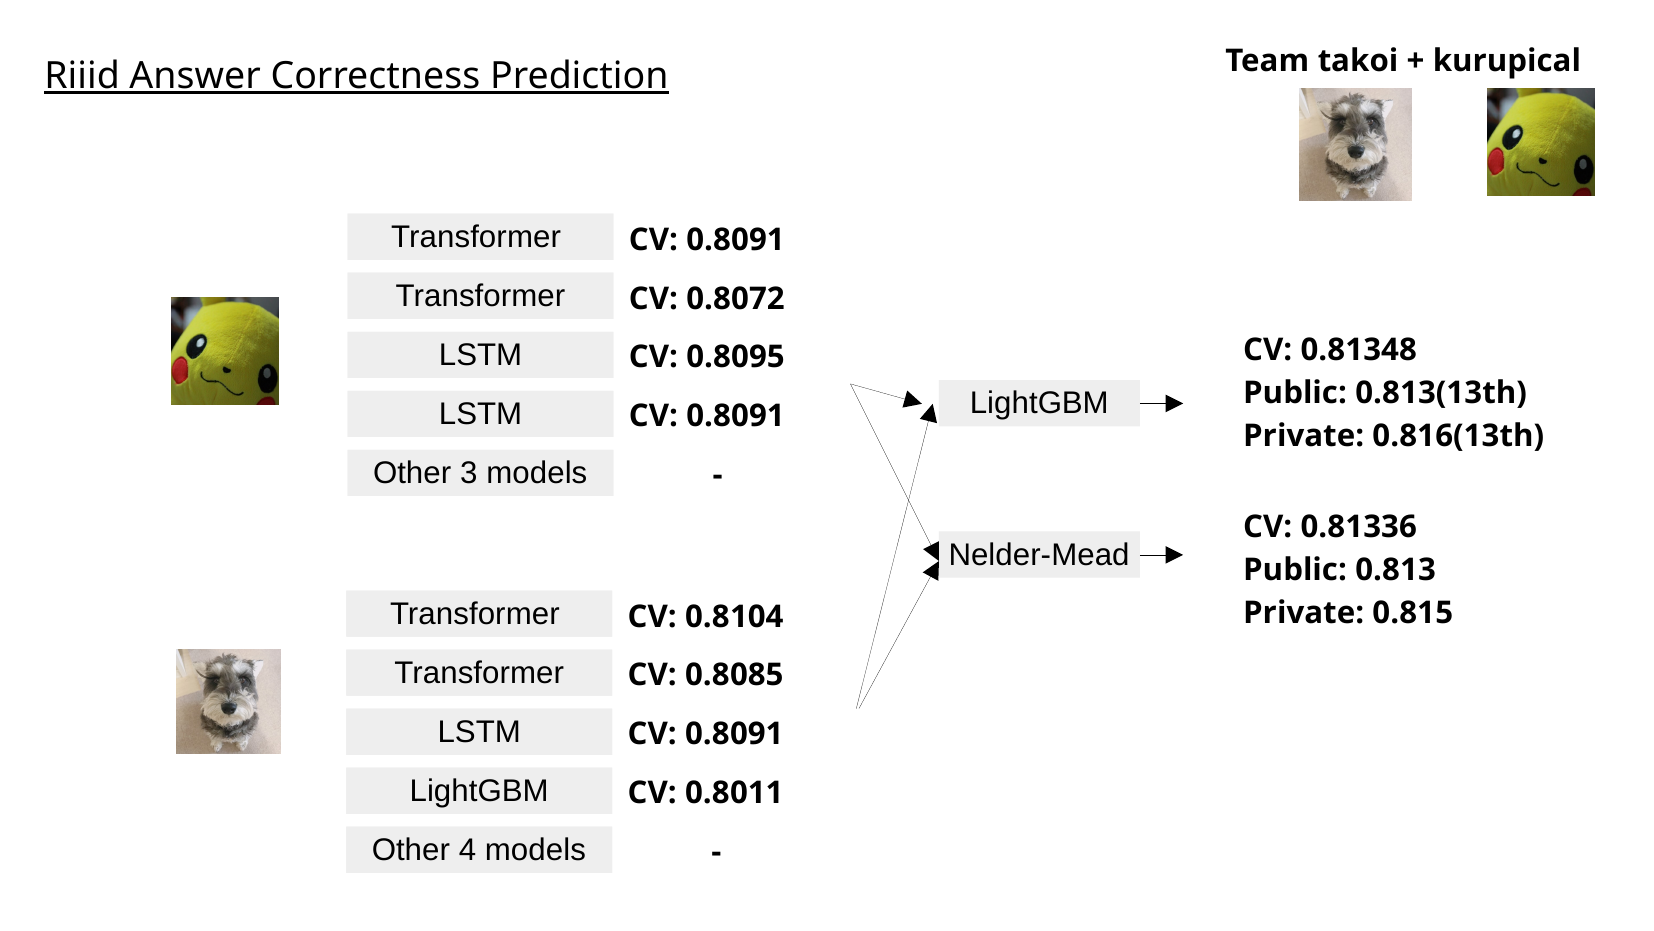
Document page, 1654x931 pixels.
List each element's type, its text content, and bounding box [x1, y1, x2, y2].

text_box - [613, 827, 820, 873]
text_box Transformer [346, 590, 613, 637]
text_box Transformer [346, 649, 613, 696]
picture [1299, 89, 1412, 201]
text_box CV: 0.8104 [612, 592, 820, 638]
text_box Nelder-Mead [938, 531, 1140, 578]
text_box - [614, 451, 821, 496]
text_box LightGBM [346, 767, 613, 814]
text_box CV: 0.8072 [614, 274, 821, 320]
picture [1487, 89, 1595, 196]
text_box CV: 0.81336 Public: 0.813 Private: 0.815 [1228, 501, 1495, 636]
text_box CV: 0.8091 [614, 215, 821, 261]
text_box CV: 0.8095 [614, 333, 821, 379]
text_box CV: 0.8091 [613, 710, 820, 755]
text_box LightGBM [938, 380, 1140, 427]
picture [171, 297, 279, 405]
text_box LSTM [347, 331, 614, 378]
text_box CV: 0.81348 Public: 0.813(13th) Private: 0.816(13th) [1228, 324, 1495, 458]
text_box CV: 0.8085 [612, 651, 820, 697]
text_box Other 3 models [347, 449, 614, 496]
text_box Other 4 models [346, 826, 613, 873]
picture [176, 649, 281, 754]
text_box CV: 0.8091 [614, 392, 821, 437]
text_box LSTM [347, 390, 614, 437]
text_box Transformer [347, 272, 614, 319]
text_box LSTM [346, 708, 613, 755]
text_box Team takoi + kurupical [1210, 29, 1595, 89]
text_box Riiid Answer Correctness Prediction [29, 29, 709, 119]
text_box CV: 0.8011 [613, 769, 820, 814]
text_box Transformer [347, 213, 614, 260]
